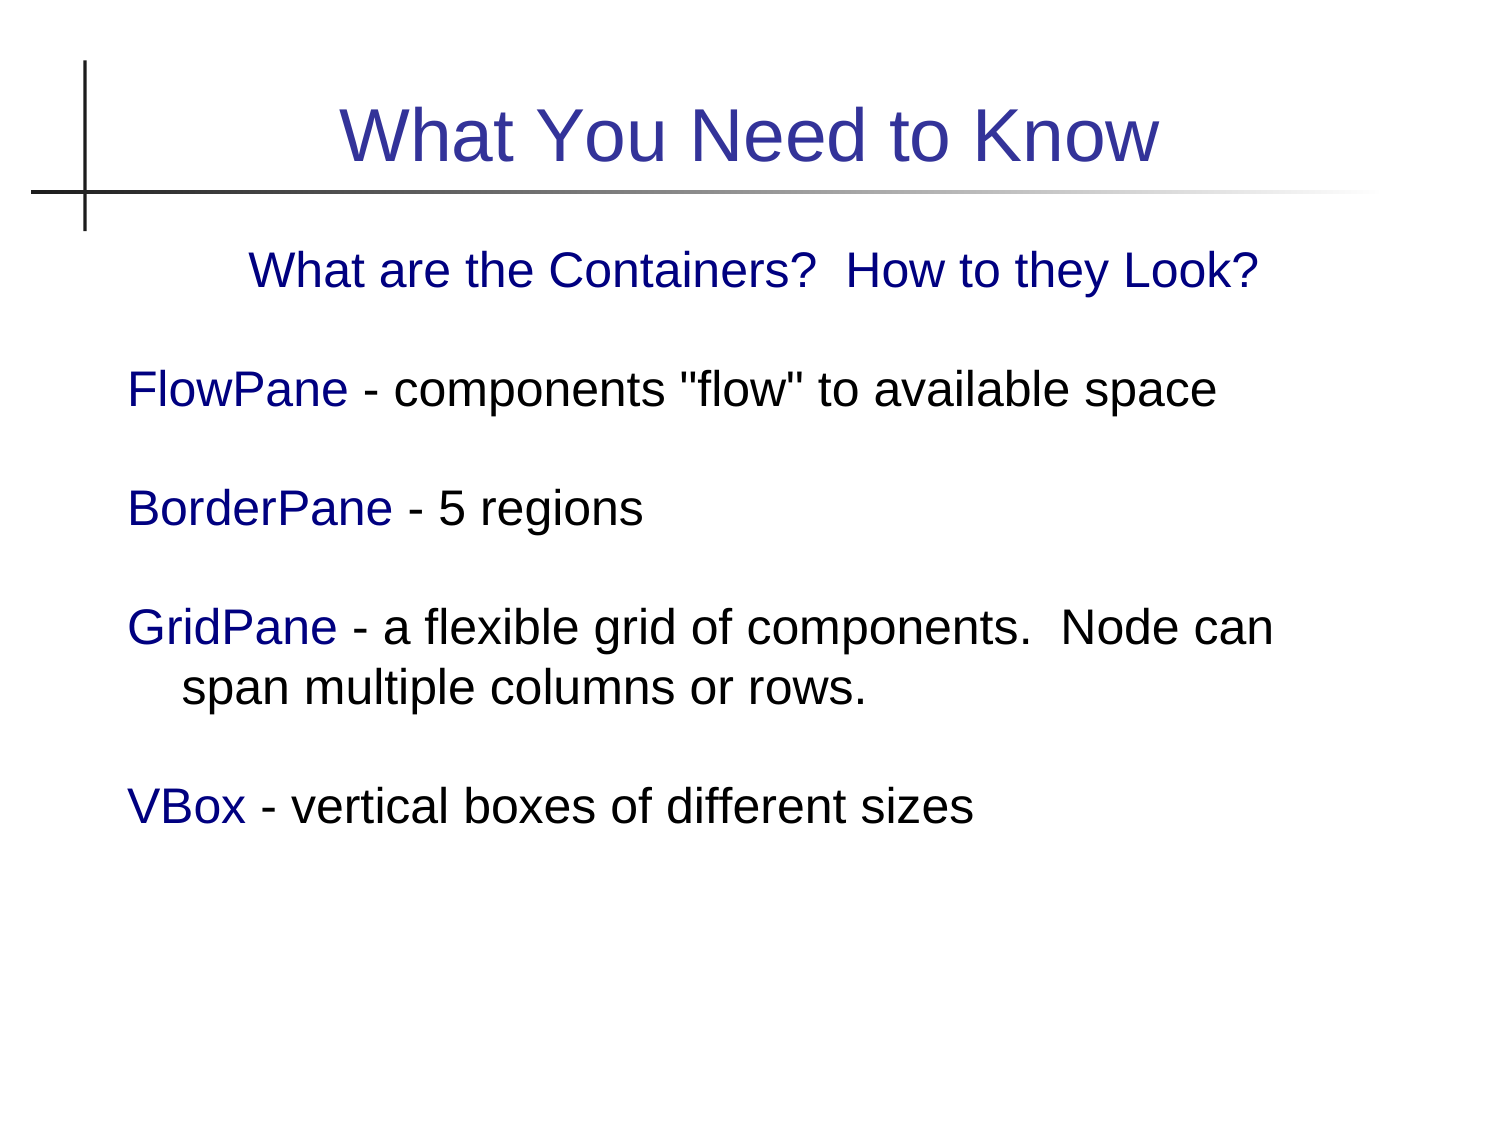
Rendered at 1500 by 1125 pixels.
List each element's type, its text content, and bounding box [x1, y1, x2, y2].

title What You Need to Know [100, 42, 1400, 185]
list What are the Containers? How to they Look? FlowPane - components "flow" to available space BorderPane - 5 regions GridPane - a flexible grid of components. Node can span multiple columns or rows. VBox - vertical boxes of different sizes [110, 229, 1411, 962]
